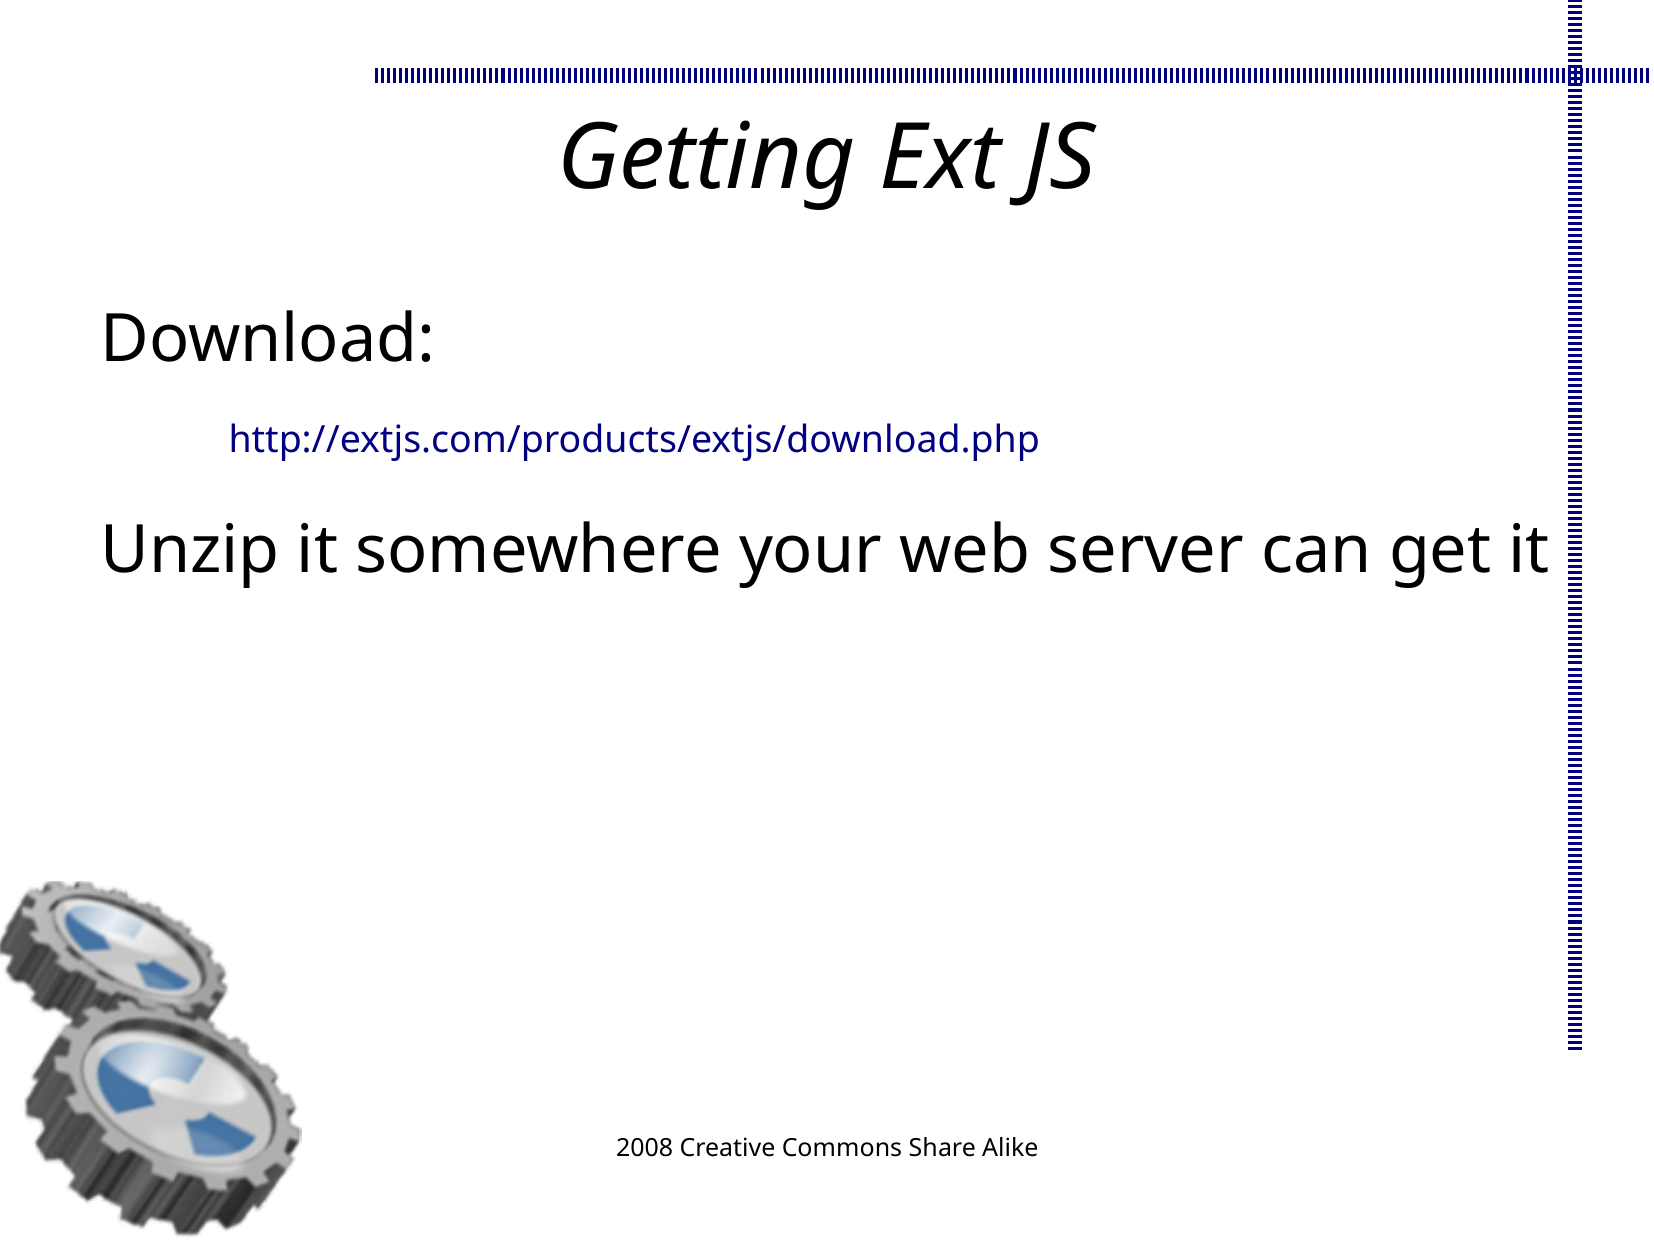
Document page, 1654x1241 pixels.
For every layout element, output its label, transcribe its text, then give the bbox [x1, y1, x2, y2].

title Getting Ext JS [82, 56, 1571, 250]
list Download: http://extjs.com/products/extjs/download.php Unzip it somewhere your web server can get it [82, 290, 1571, 1094]
picture [0, 881, 302, 1241]
